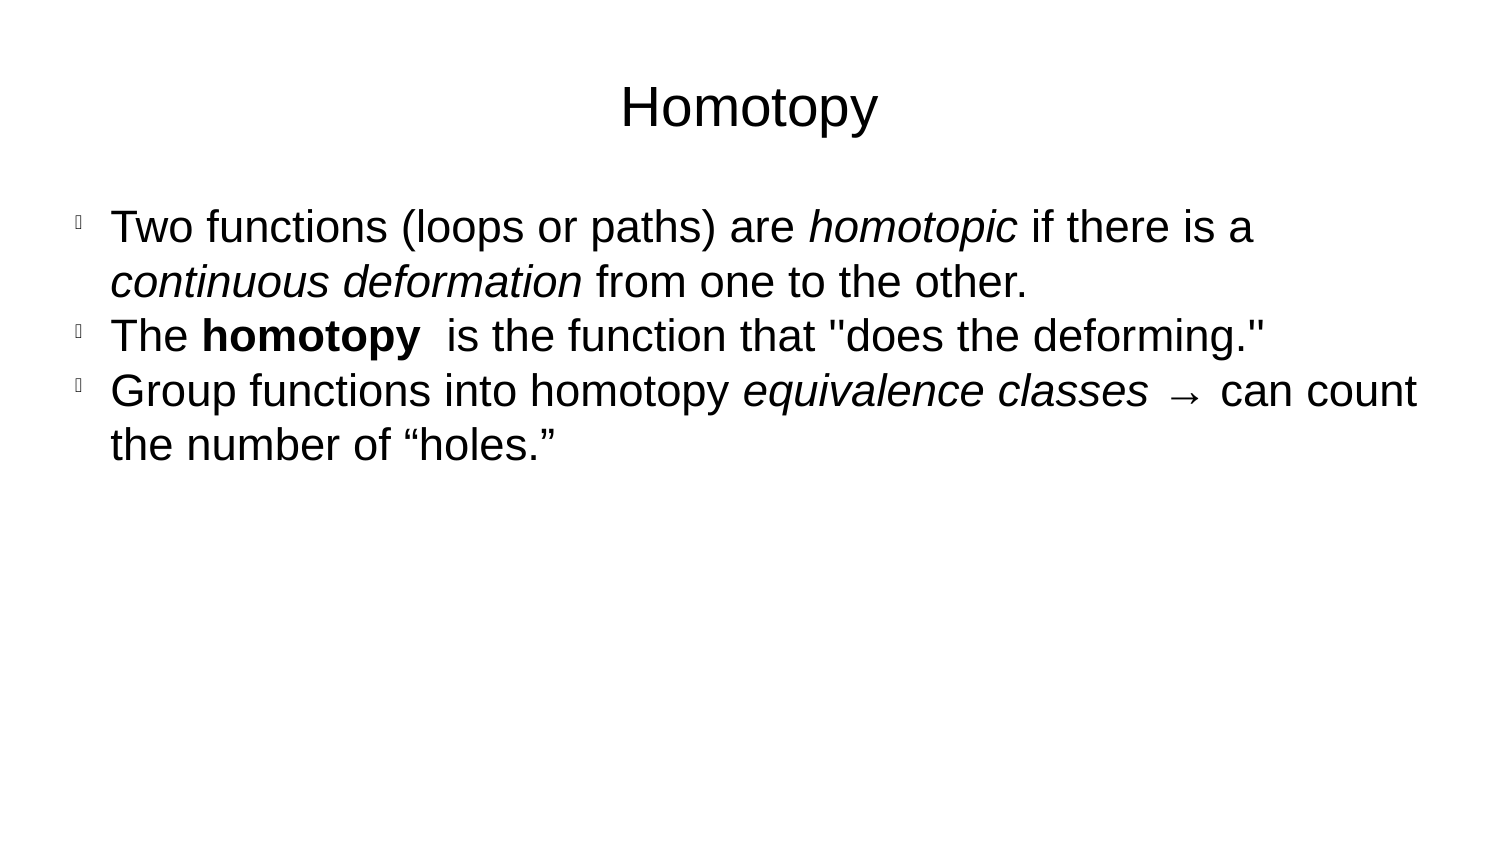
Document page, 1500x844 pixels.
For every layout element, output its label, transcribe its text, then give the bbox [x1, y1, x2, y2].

text_box Two functions (loops or paths) are homotopic if there is a continuous deformation from one to the other. The homotopy is the function that ''does the deforming.'' Group functions into homotopy equivalence classes → can count the number of “holes.” [75, 197, 1425, 450]
text_box Homotopy [75, 33, 1425, 175]
